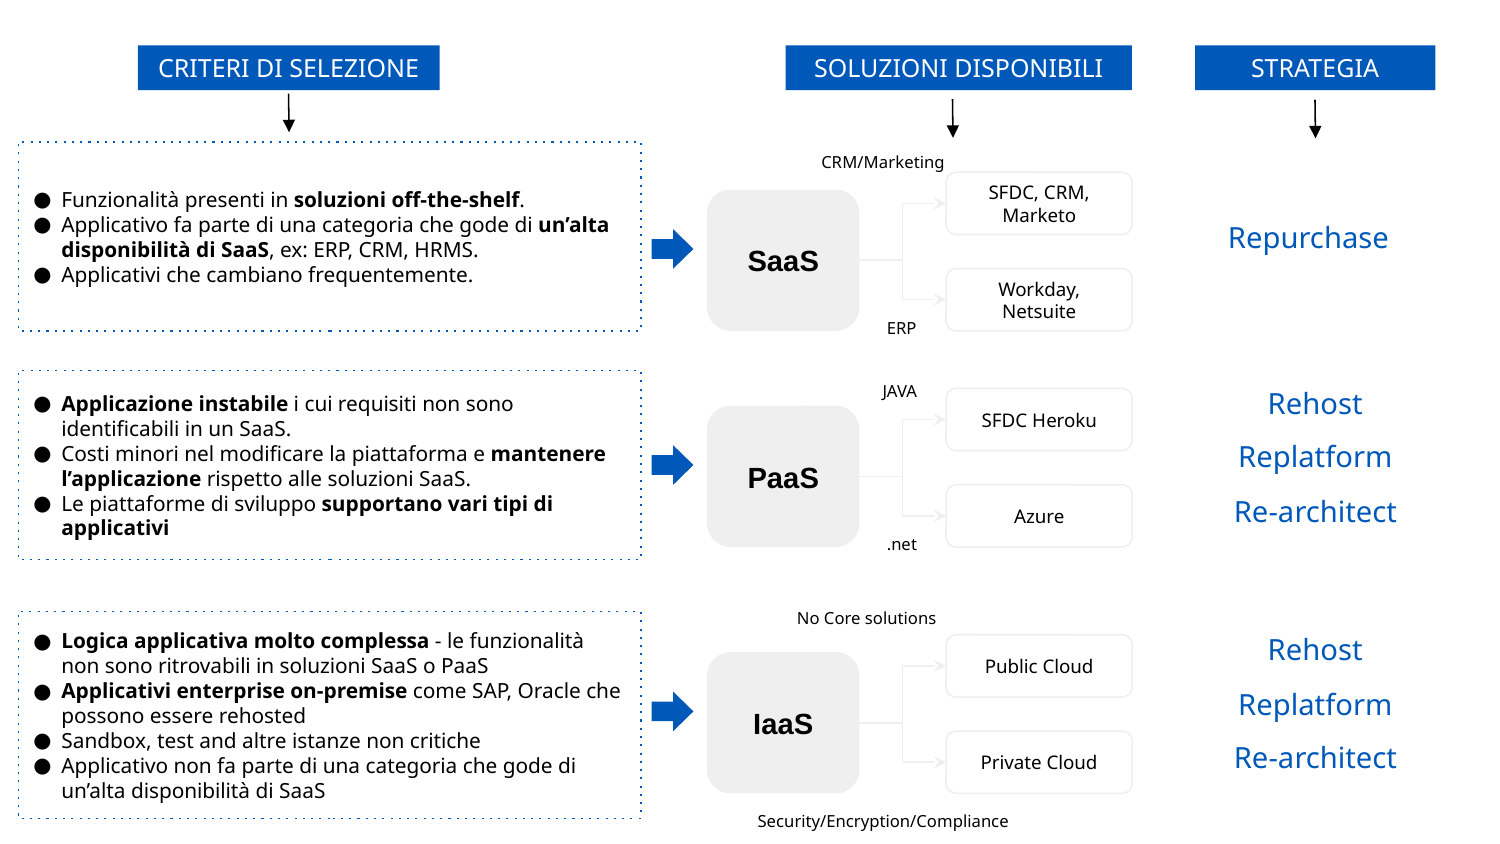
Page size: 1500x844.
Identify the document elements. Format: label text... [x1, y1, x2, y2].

text_box SFDC, CRM, Marketo [946, 172, 1133, 235]
text_box Logica applicativa molto complessa - le funzionalità non sono ritrovabili in soluzioni SaaS o PaaS Applicativi enterprise on-premise come SAP, Oracle che possono essere rehosted Sandbox, test and altre istanze non critiche Applicativo non fa parte di una categoria che gode di un’alta disponibilità di SaaS [18, 611, 641, 819]
text_box .net [871, 519, 959, 559]
text_box Repurchase [1169, 199, 1448, 274]
text_box Rehost [1176, 612, 1454, 666]
text_box [651, 691, 694, 732]
text_box PaaS [707, 405, 860, 548]
text_box Applicazione instabile i cui requisiti non sono identificabili in un SaaS. Costi minori nel modificare la piattaforma e mantenere l’applicazione rispetto alle soluzioni SaaS. Le piattaforme di sviluppo supportano vari tipi di applicativi [18, 370, 641, 560]
text_box Replatform [1176, 419, 1454, 473]
text_box SaaS [707, 189, 860, 331]
text_box Security/Encryption/Compliance [742, 795, 1027, 836]
text_box No Core solutions [760, 592, 973, 633]
text_box STRATEGIA [1195, 45, 1436, 91]
text_box CRM/Marketing [806, 137, 969, 177]
text_box Workday, Netsuite [946, 268, 1133, 331]
text_box IaaS [707, 652, 860, 794]
text_box Private Cloud [946, 731, 1133, 794]
text_box Re-architect [1176, 720, 1454, 794]
text_box Replatform [1176, 666, 1454, 720]
text_box SFDC Heroku [946, 388, 1133, 451]
text_box Public Cloud [946, 634, 1133, 698]
text_box Funzionalità presenti in soluzioni off-the-shelf. Applicativo fa parte di una categoria che gode di un’alta disponibilità di SaaS, ex: ERP, CRM, HRMS. Applicativi che cambiano frequentemente. [18, 141, 641, 331]
text_box Re-architect [1176, 473, 1454, 548]
text_box JAVA [818, 365, 981, 406]
text_box [651, 229, 694, 269]
text_box CRITERI DI SELEZIONE [137, 45, 440, 91]
text_box Rehost [1176, 365, 1454, 419]
text_box [651, 445, 694, 485]
text_box ERP [871, 303, 959, 343]
text_box SOLUZIONI DISPONIBILI [785, 45, 1132, 91]
text_box Azure [946, 484, 1133, 548]
